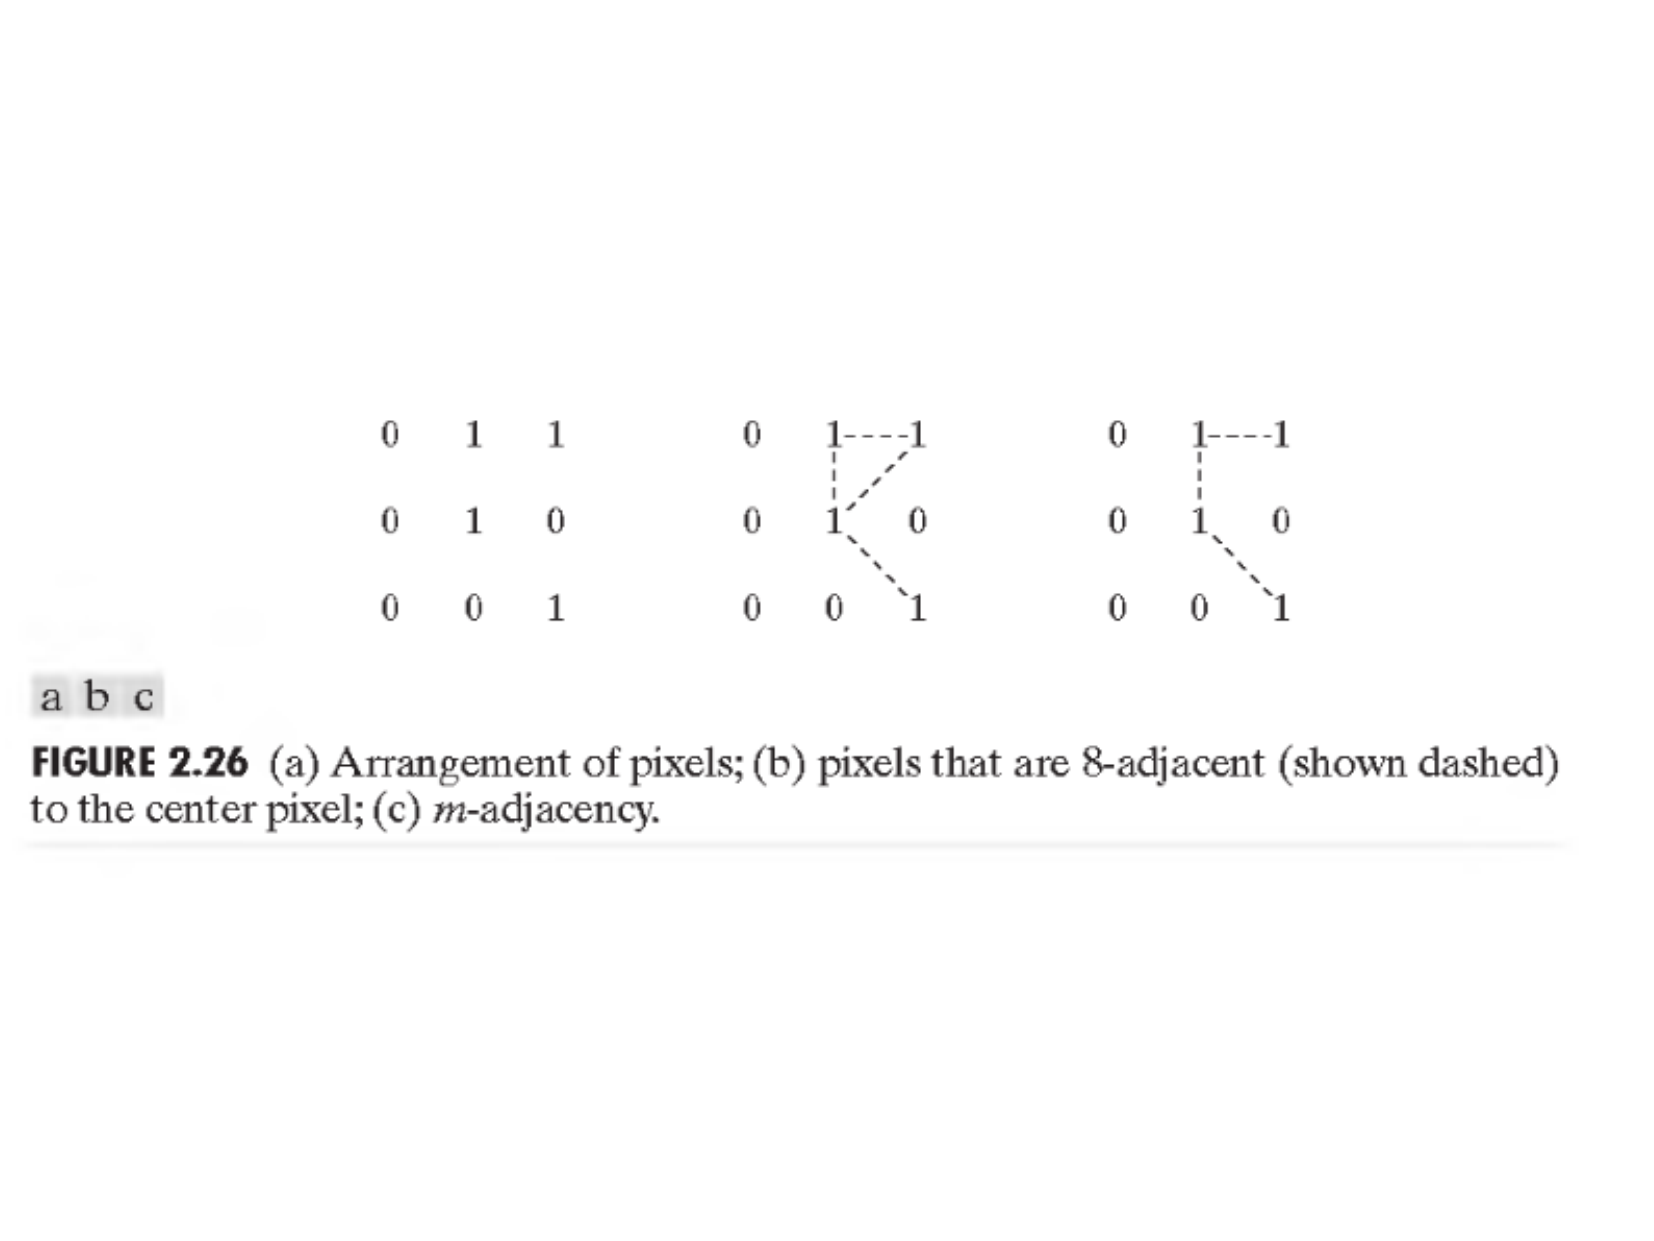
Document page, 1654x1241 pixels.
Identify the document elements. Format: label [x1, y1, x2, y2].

picture [5, 367, 1654, 888]
